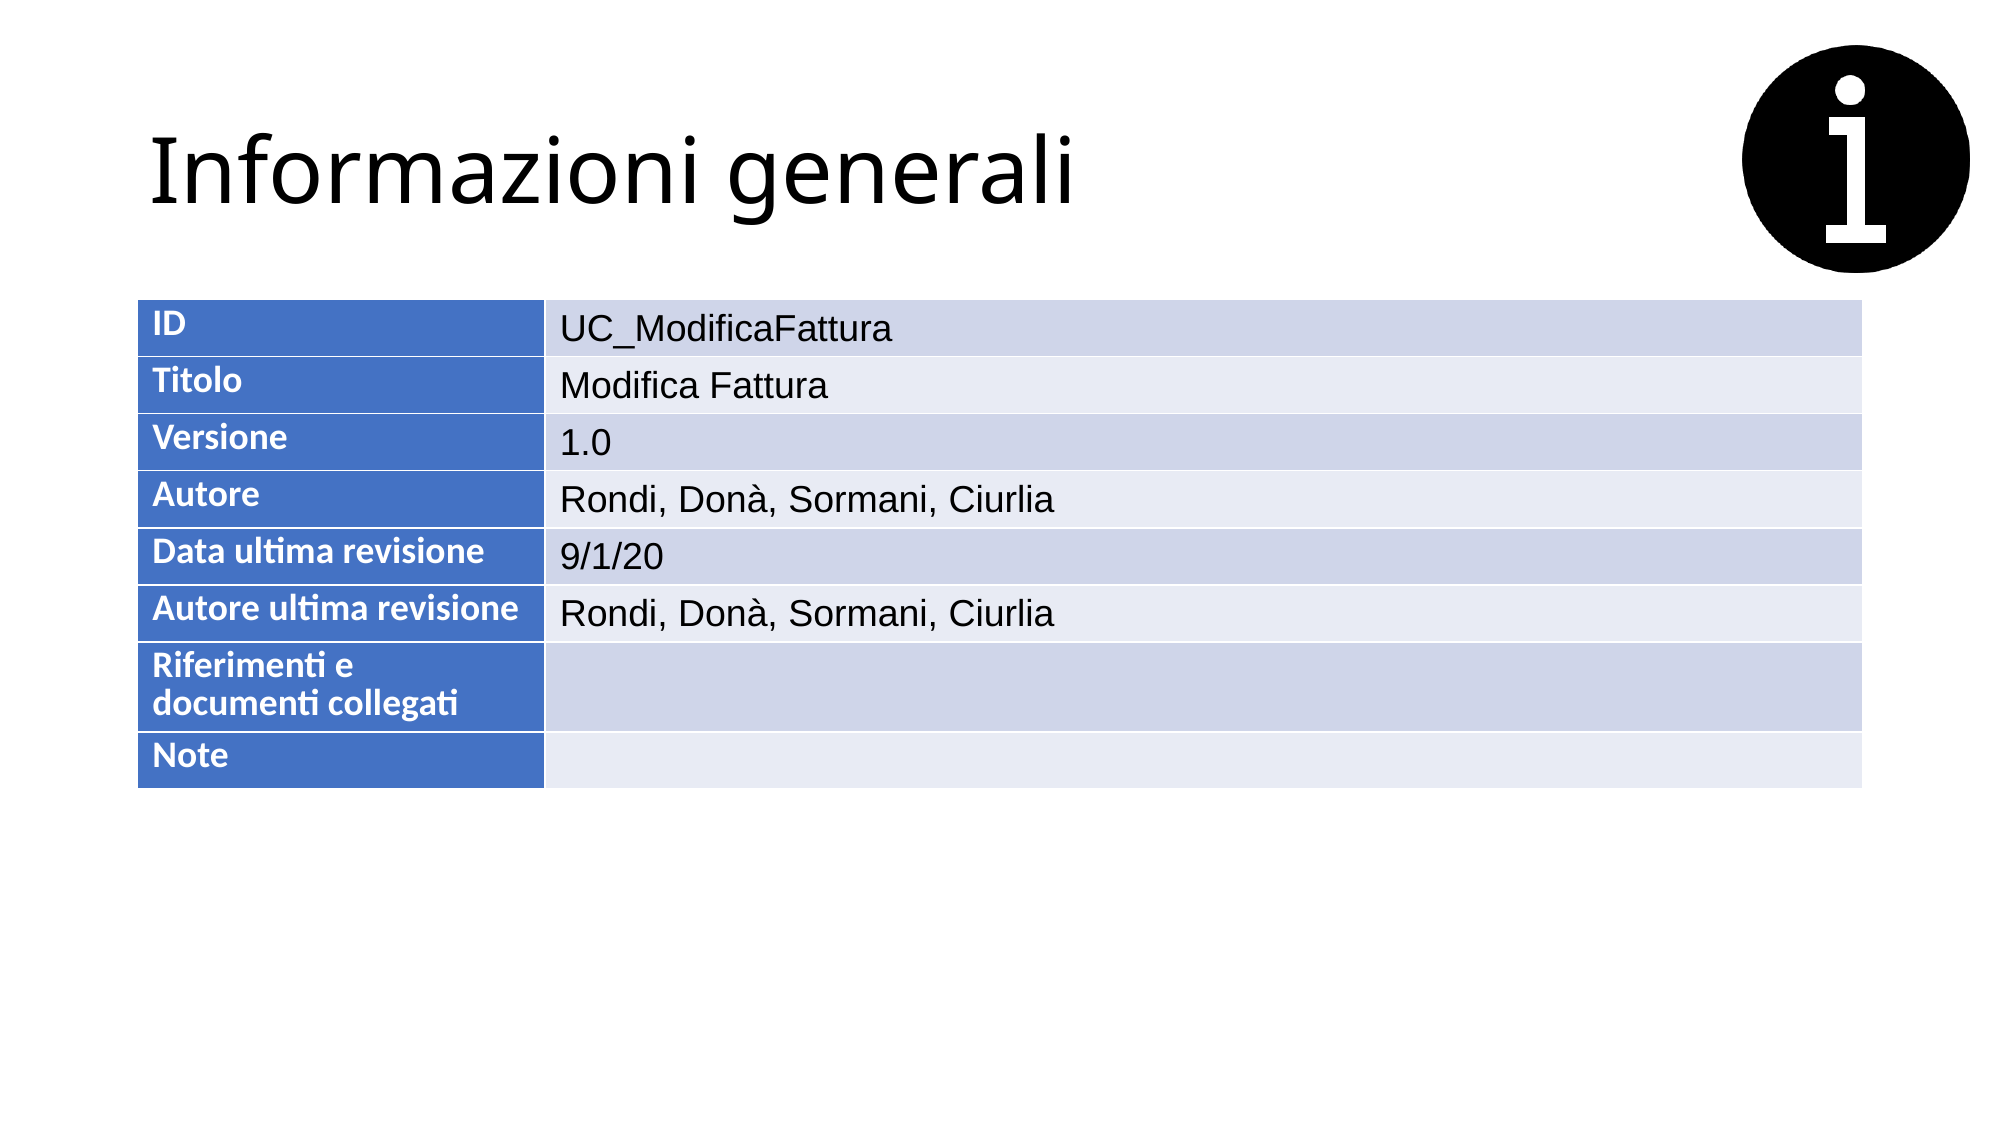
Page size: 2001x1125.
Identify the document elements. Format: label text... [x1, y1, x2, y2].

table_cell Rondi, Donà, Sormani, Ciurlia [546, 471, 1862, 527]
table_cell Autore [138, 471, 544, 527]
table_cell 9/1/20 [546, 529, 1862, 584]
picture [1712, 15, 2000, 303]
table_cell [546, 643, 1862, 731]
table_cell Versione [138, 414, 544, 470]
table_header UC_ModificaFattura [546, 300, 1862, 356]
table_cell Note [138, 733, 544, 788]
title Informazioni generali [134, 64, 1712, 283]
table_cell Riferimenti e documenti collegati [138, 643, 544, 731]
table_cell Data ultima revisione [138, 529, 544, 584]
table_cell Autore ultima revisione [138, 586, 544, 641]
table_cell Modifica Fattura [546, 357, 1862, 413]
table_cell [546, 733, 1862, 788]
table_cell Titolo [138, 357, 544, 413]
table_cell Rondi, Donà, Sormani, Ciurlia [546, 586, 1862, 641]
table_cell 1.0 [546, 414, 1862, 470]
table_header ID [138, 300, 544, 356]
